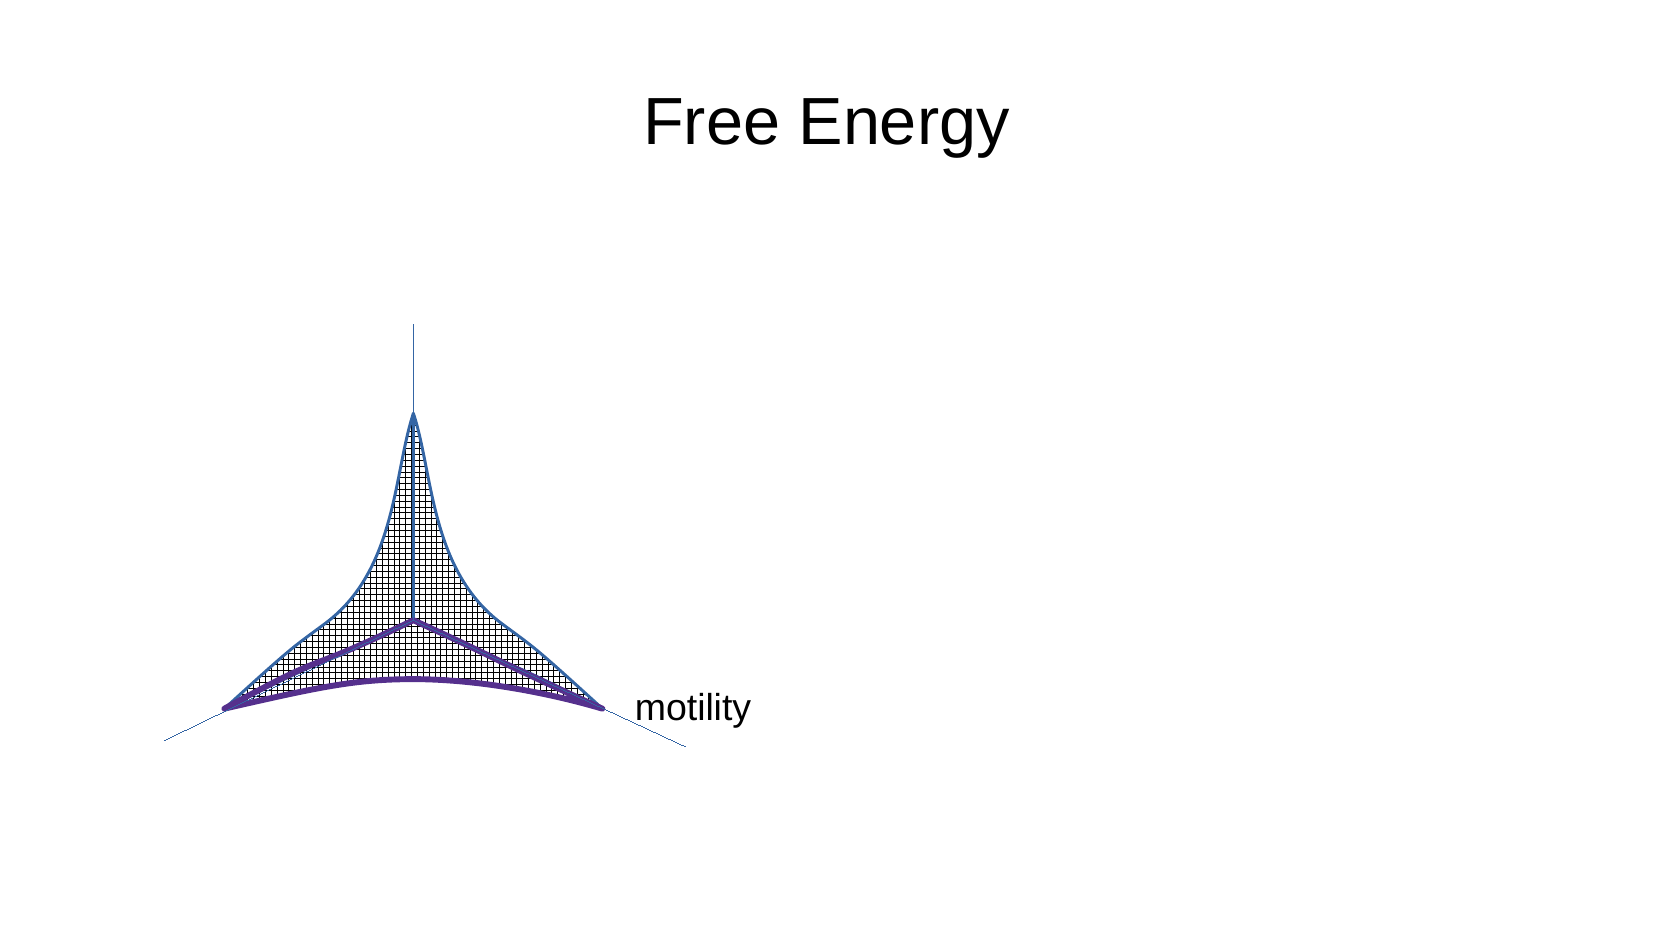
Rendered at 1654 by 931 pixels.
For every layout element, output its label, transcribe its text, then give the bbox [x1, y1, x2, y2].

title Free Energy [82, 37, 1571, 207]
text_box [224, 414, 602, 709]
text_box motility [620, 679, 767, 736]
